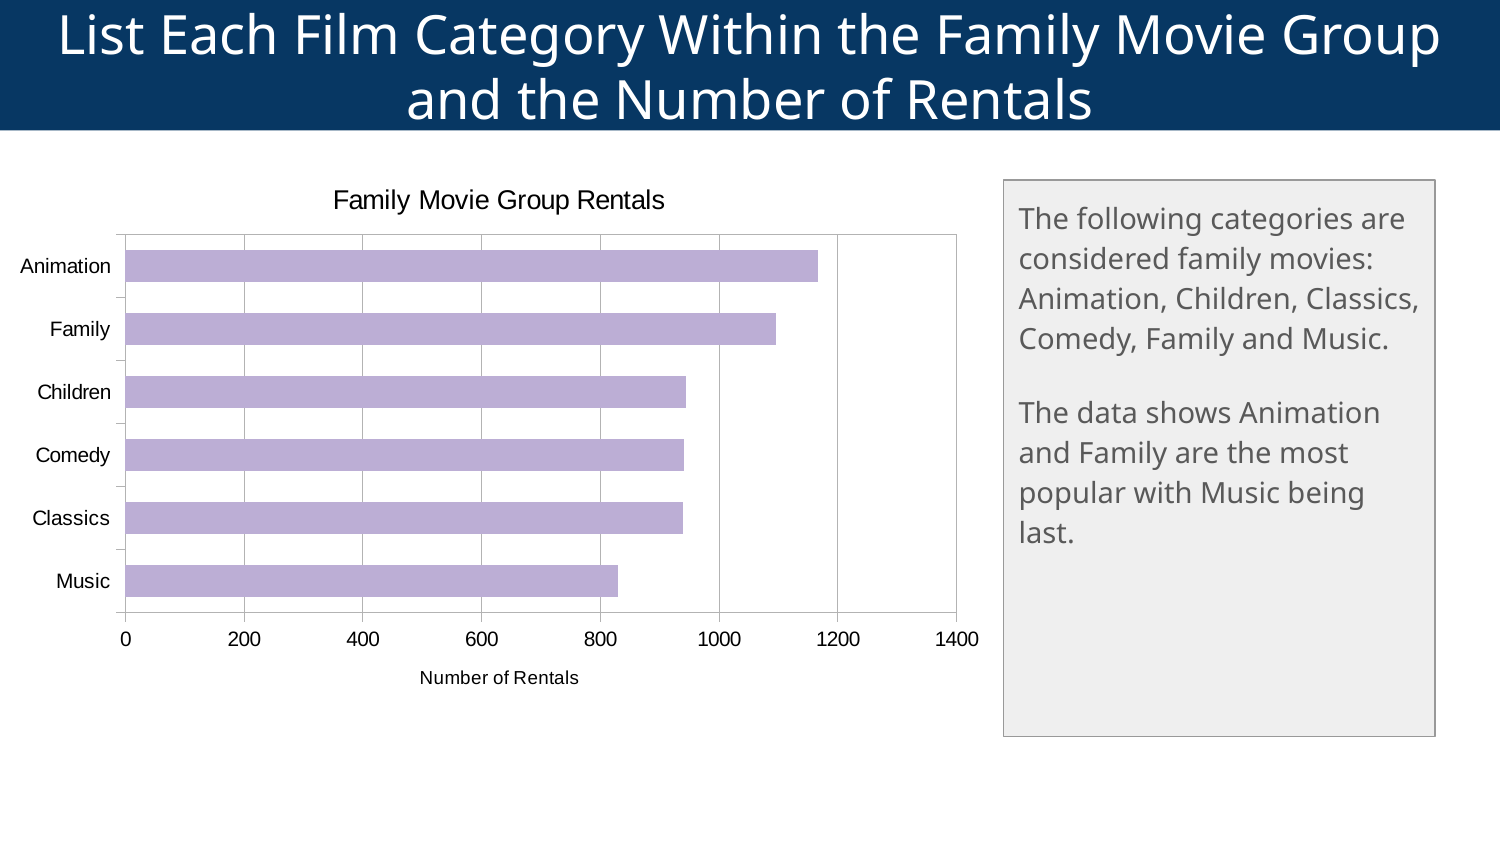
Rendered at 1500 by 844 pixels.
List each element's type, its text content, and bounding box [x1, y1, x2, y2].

title List Each Film Category Within the Family Movie Group and the Number of Rentals [0, 0, 1500, 131]
chart [0, 158, 999, 721]
list The following categories are considered family movies: Animation, Children, Classics, Comedy, Family and Music. The data shows Animation and Family are the most popular with Music being last. [1003, 180, 1436, 737]
